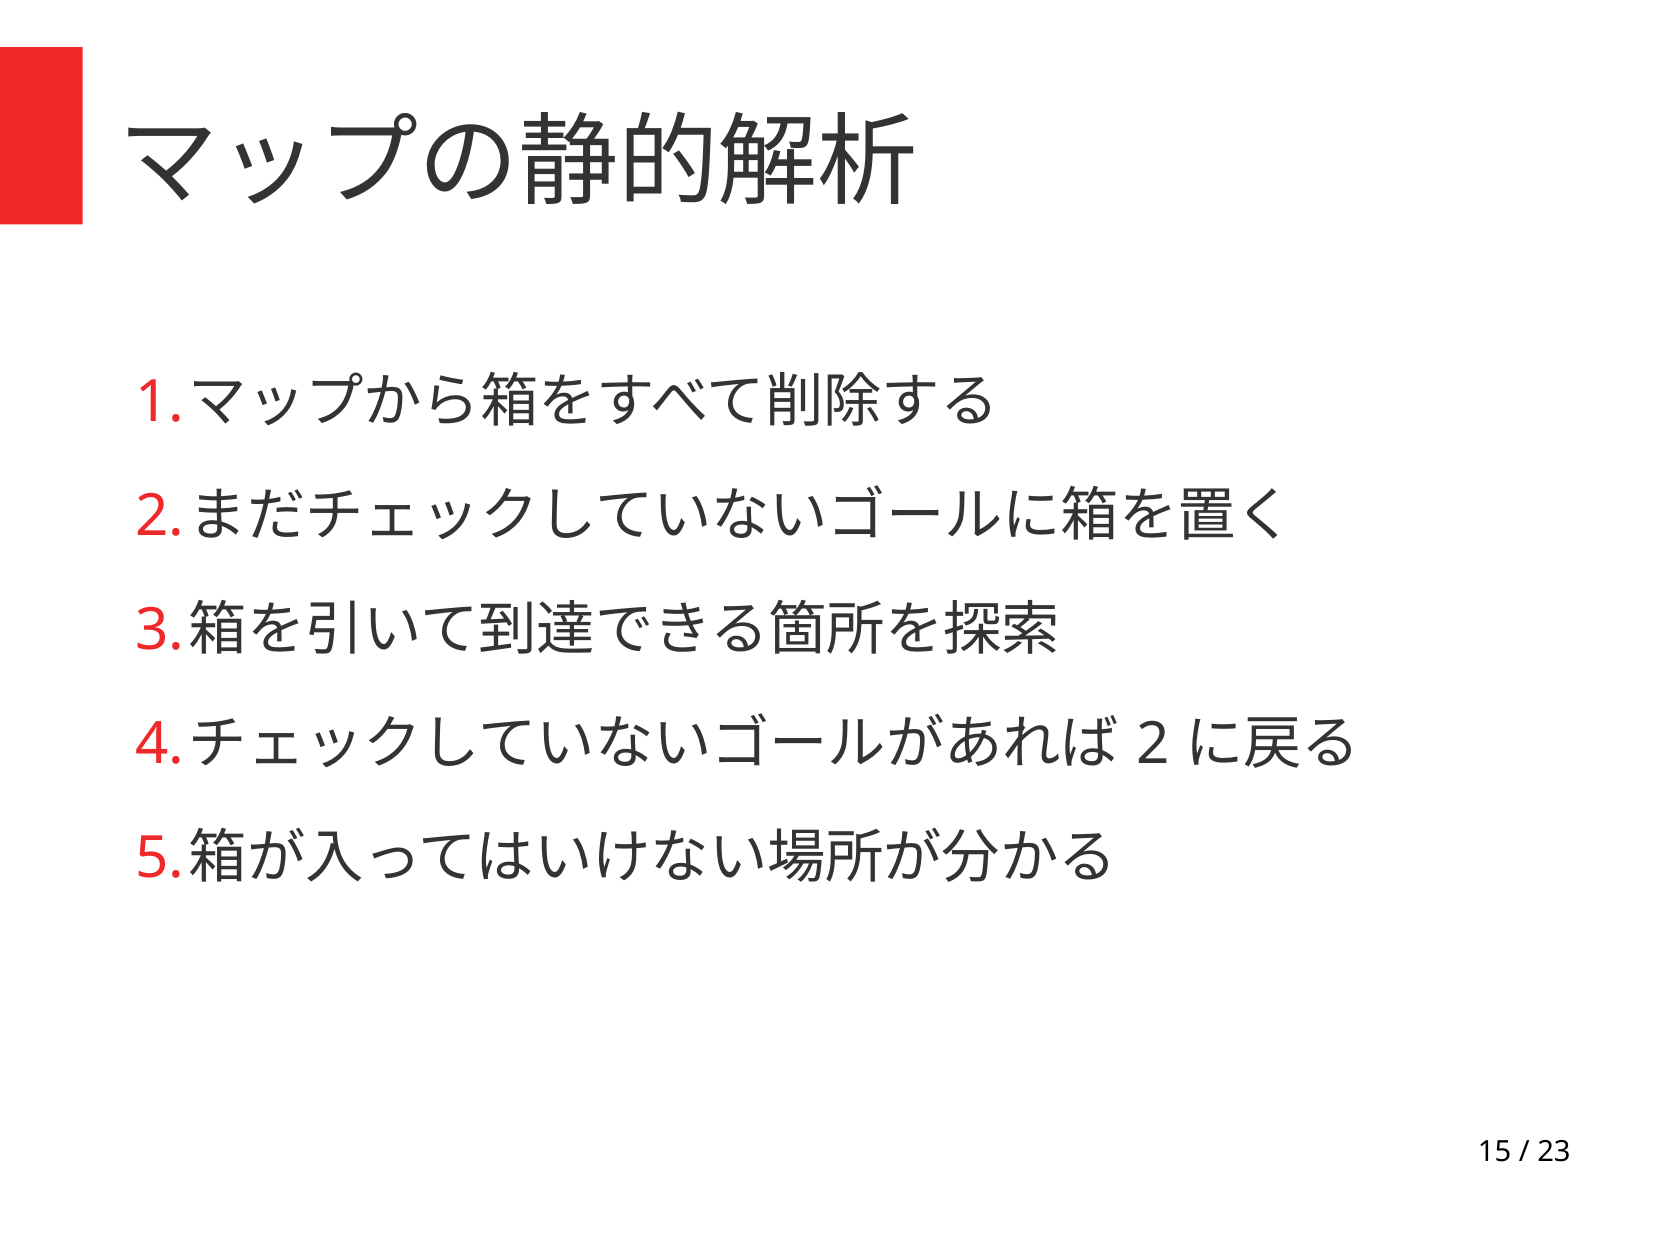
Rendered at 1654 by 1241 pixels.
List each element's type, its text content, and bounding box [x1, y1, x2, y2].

title マップの静的解析 [118, 49, 1571, 257]
list マップから箱をすべて削除する まだチェックしていないゴールに箱を置く 箱を引いて到達できる箇所を探索 チェックしていないゴールがあれば2に戻る 箱が入ってはいけない場所が分かる [118, 354, 1536, 1074]
